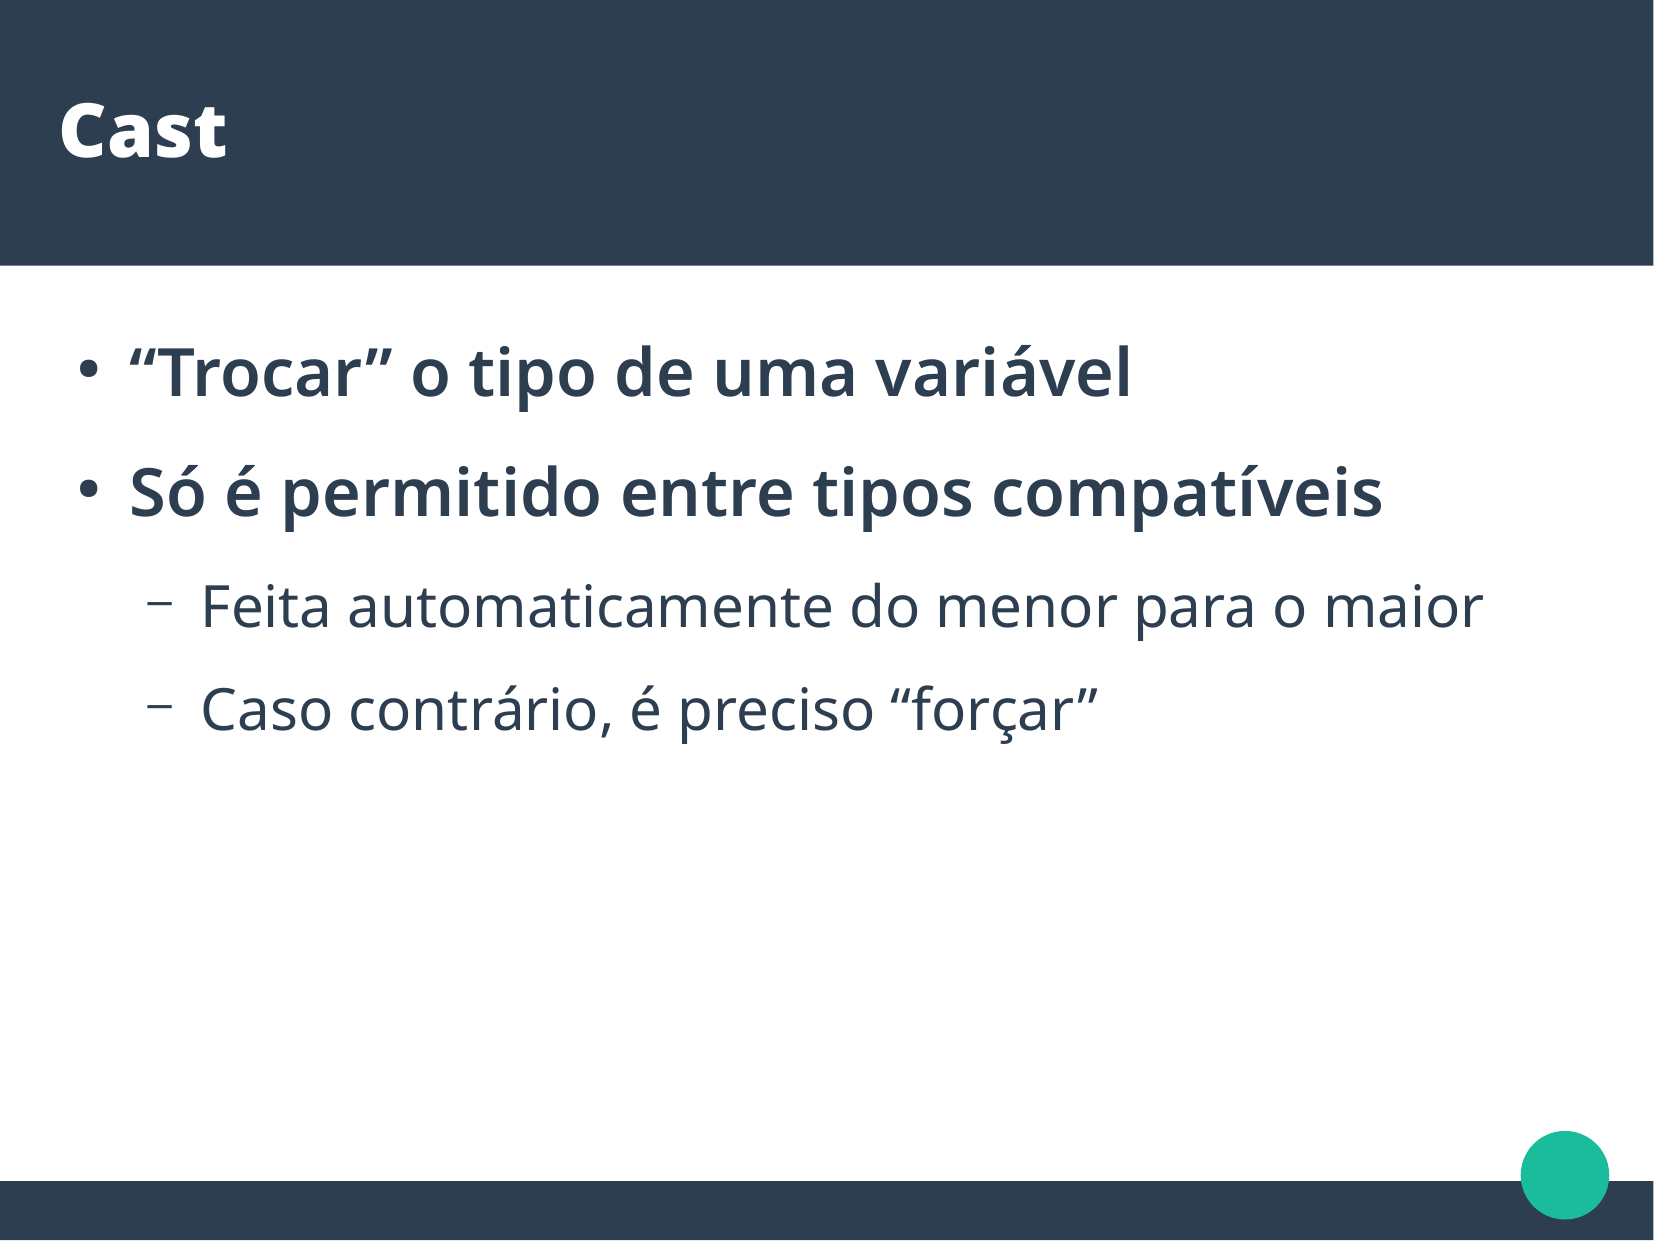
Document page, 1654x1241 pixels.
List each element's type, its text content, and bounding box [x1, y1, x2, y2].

list “Trocar” o tipo de uma variável Só é permitido entre tipos compatíveis Feita automaticamente do menor para o maior Caso contrário, é preciso “forçar” [59, 324, 1595, 1152]
title Cast [59, 49, 1595, 207]
